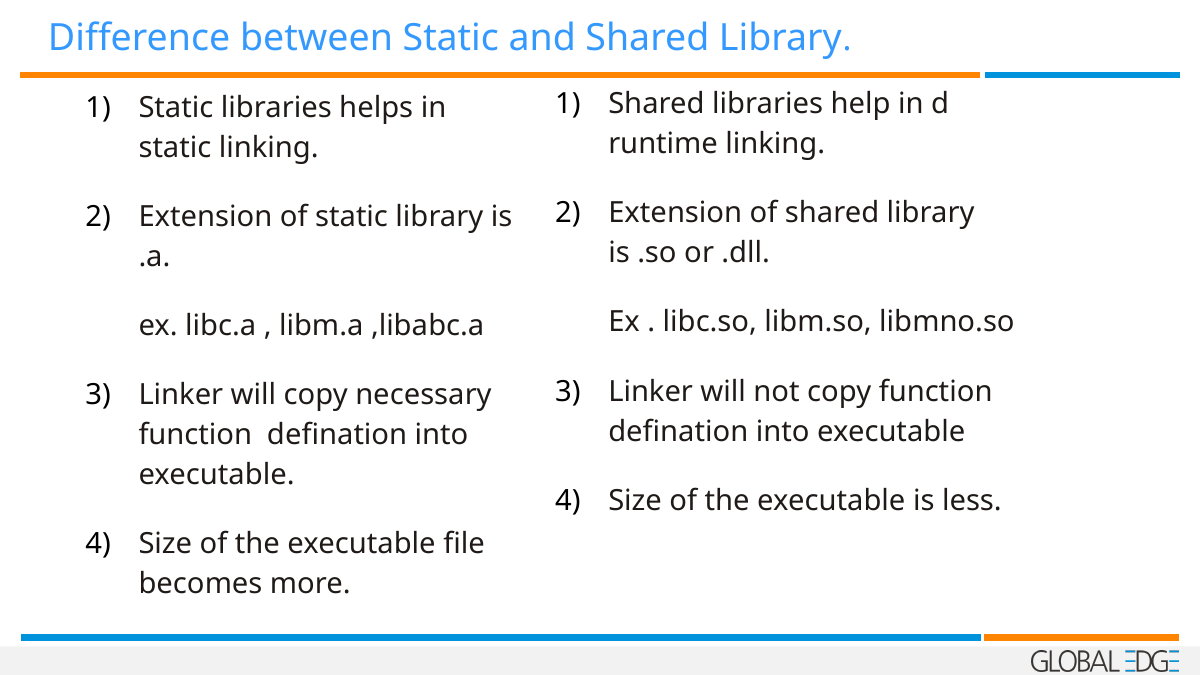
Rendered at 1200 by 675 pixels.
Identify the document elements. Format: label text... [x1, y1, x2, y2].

picture [1031, 650, 1179, 672]
list Static libraries helps in static linking. Extension of static library is .a. ex. libc.a , libm.a ,libabc.a Linker will copy necessary function defination into executable. Size of the executable file becomes more. [67, 86, 520, 650]
list Shared libraries help in d runtime linking. Extension of shared library is .so or .dll. Ex . libc.so, libm.so, libmno.so Linker will not copy function defination into executable Size of the executable is less. [537, 82, 1016, 650]
title Difference between Static and Shared Library. [12, 9, 1088, 63]
